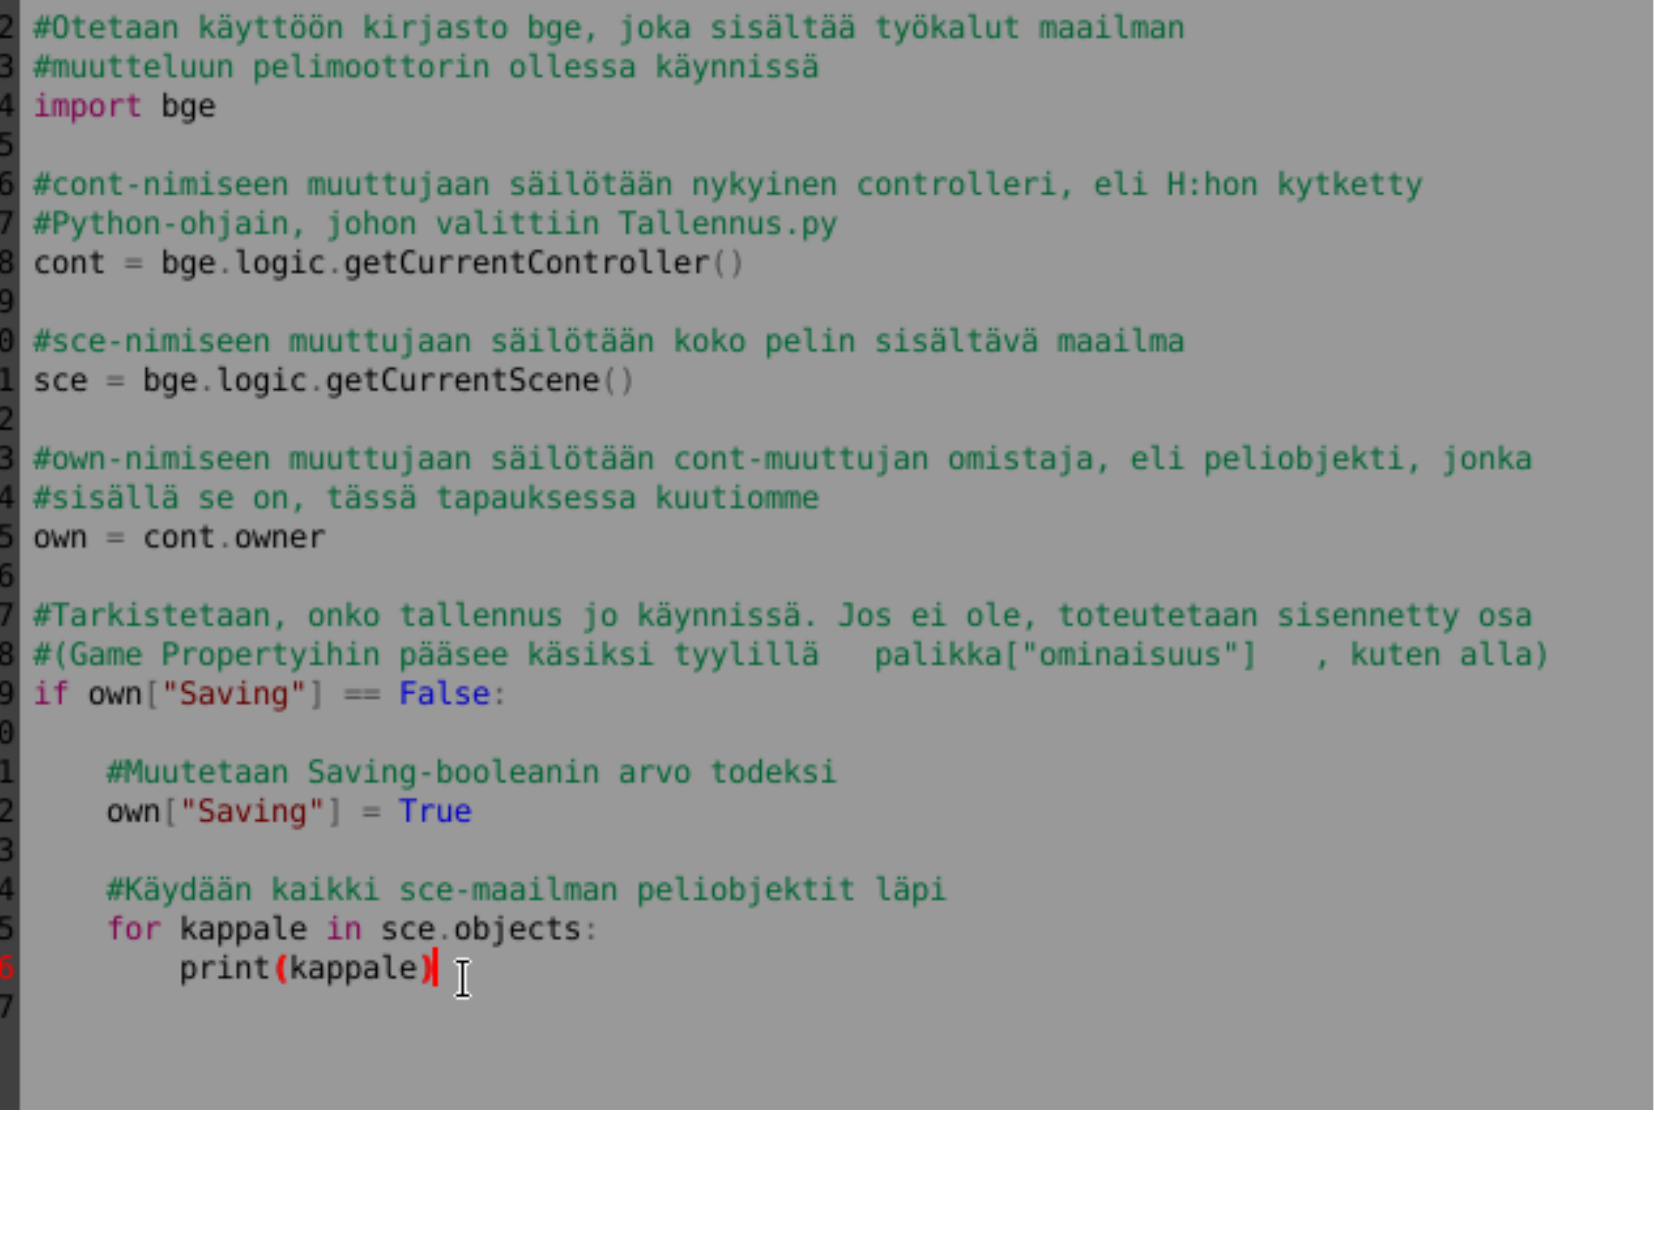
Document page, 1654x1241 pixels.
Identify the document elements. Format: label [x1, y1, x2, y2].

picture [0, 0, 1654, 1111]
